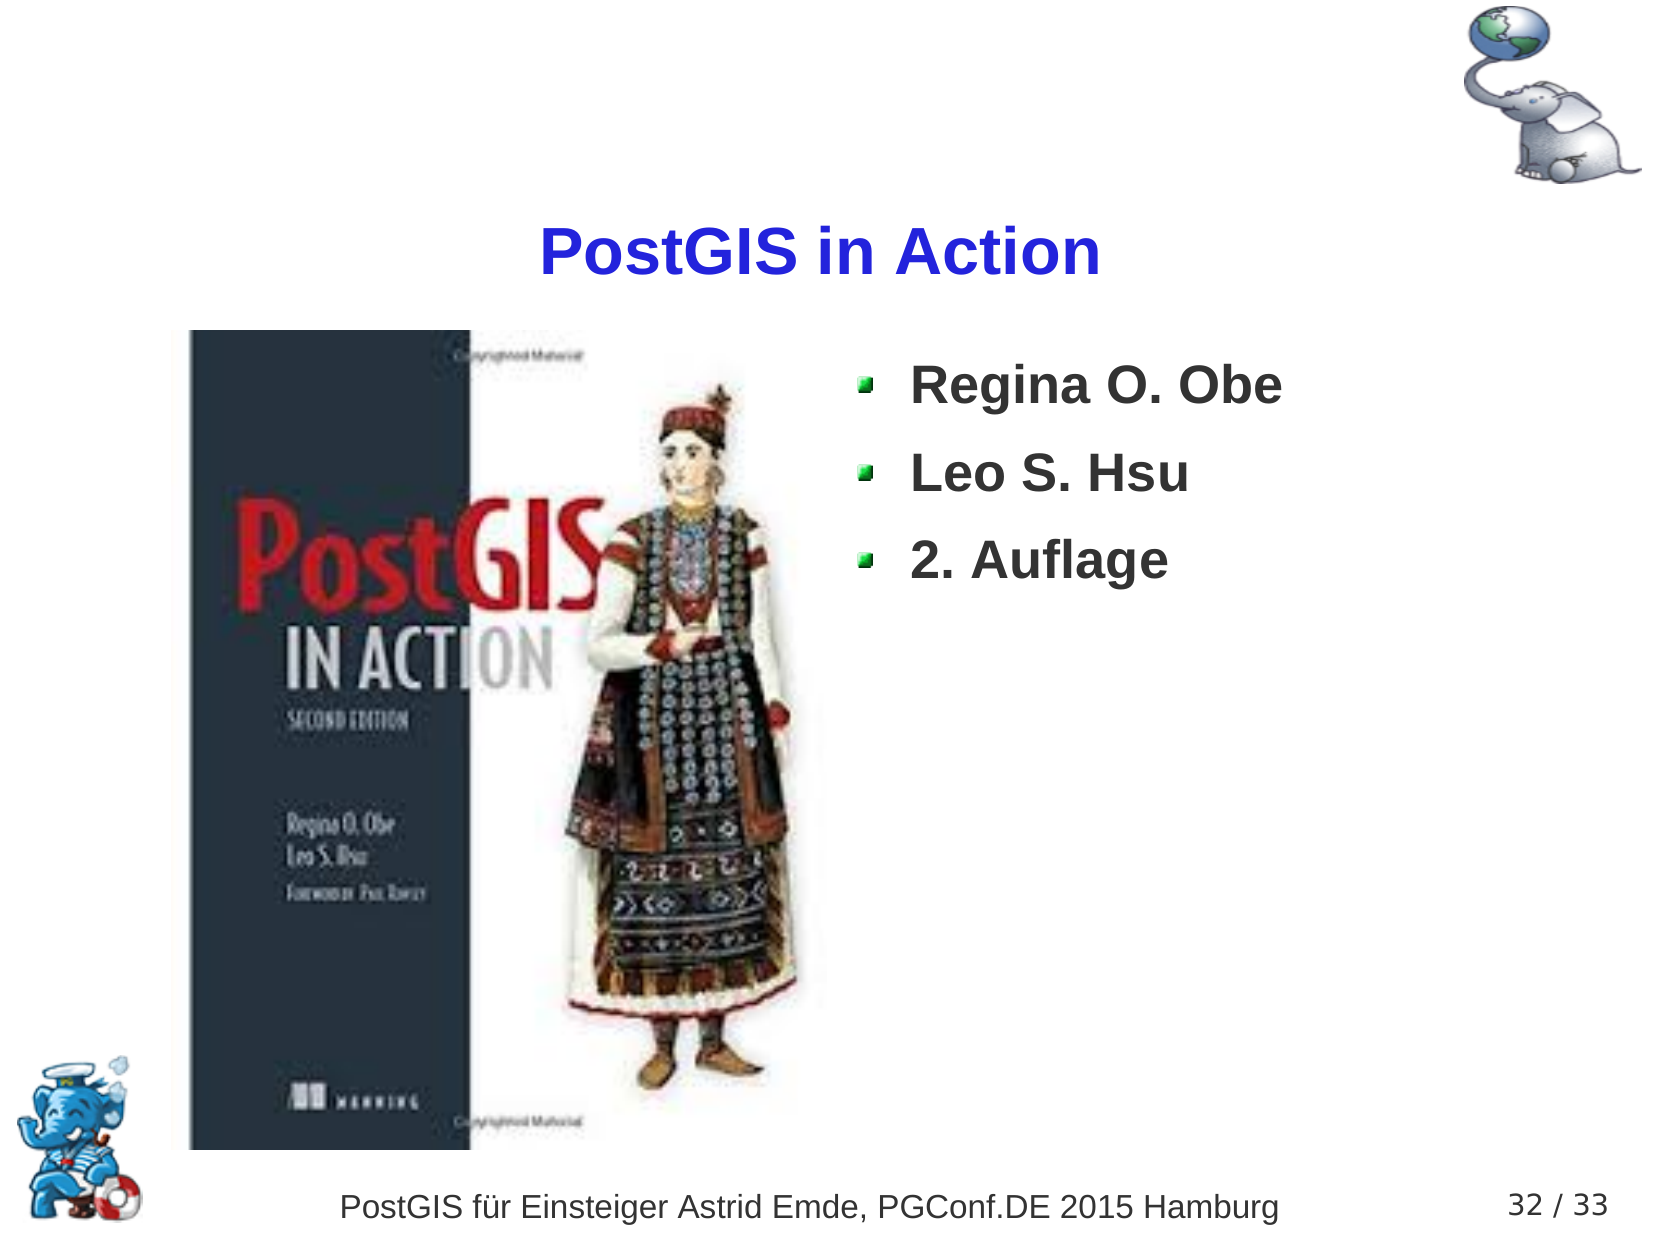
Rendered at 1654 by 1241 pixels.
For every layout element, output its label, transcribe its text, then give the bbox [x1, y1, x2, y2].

picture [1464, 6, 1642, 184]
list Regina O. Obe Leo S. Hsu 2. Auflage [839, 354, 1566, 1173]
title PostGIS in Action [76, 177, 1565, 325]
picture [17, 1055, 143, 1223]
picture [171, 330, 827, 1150]
